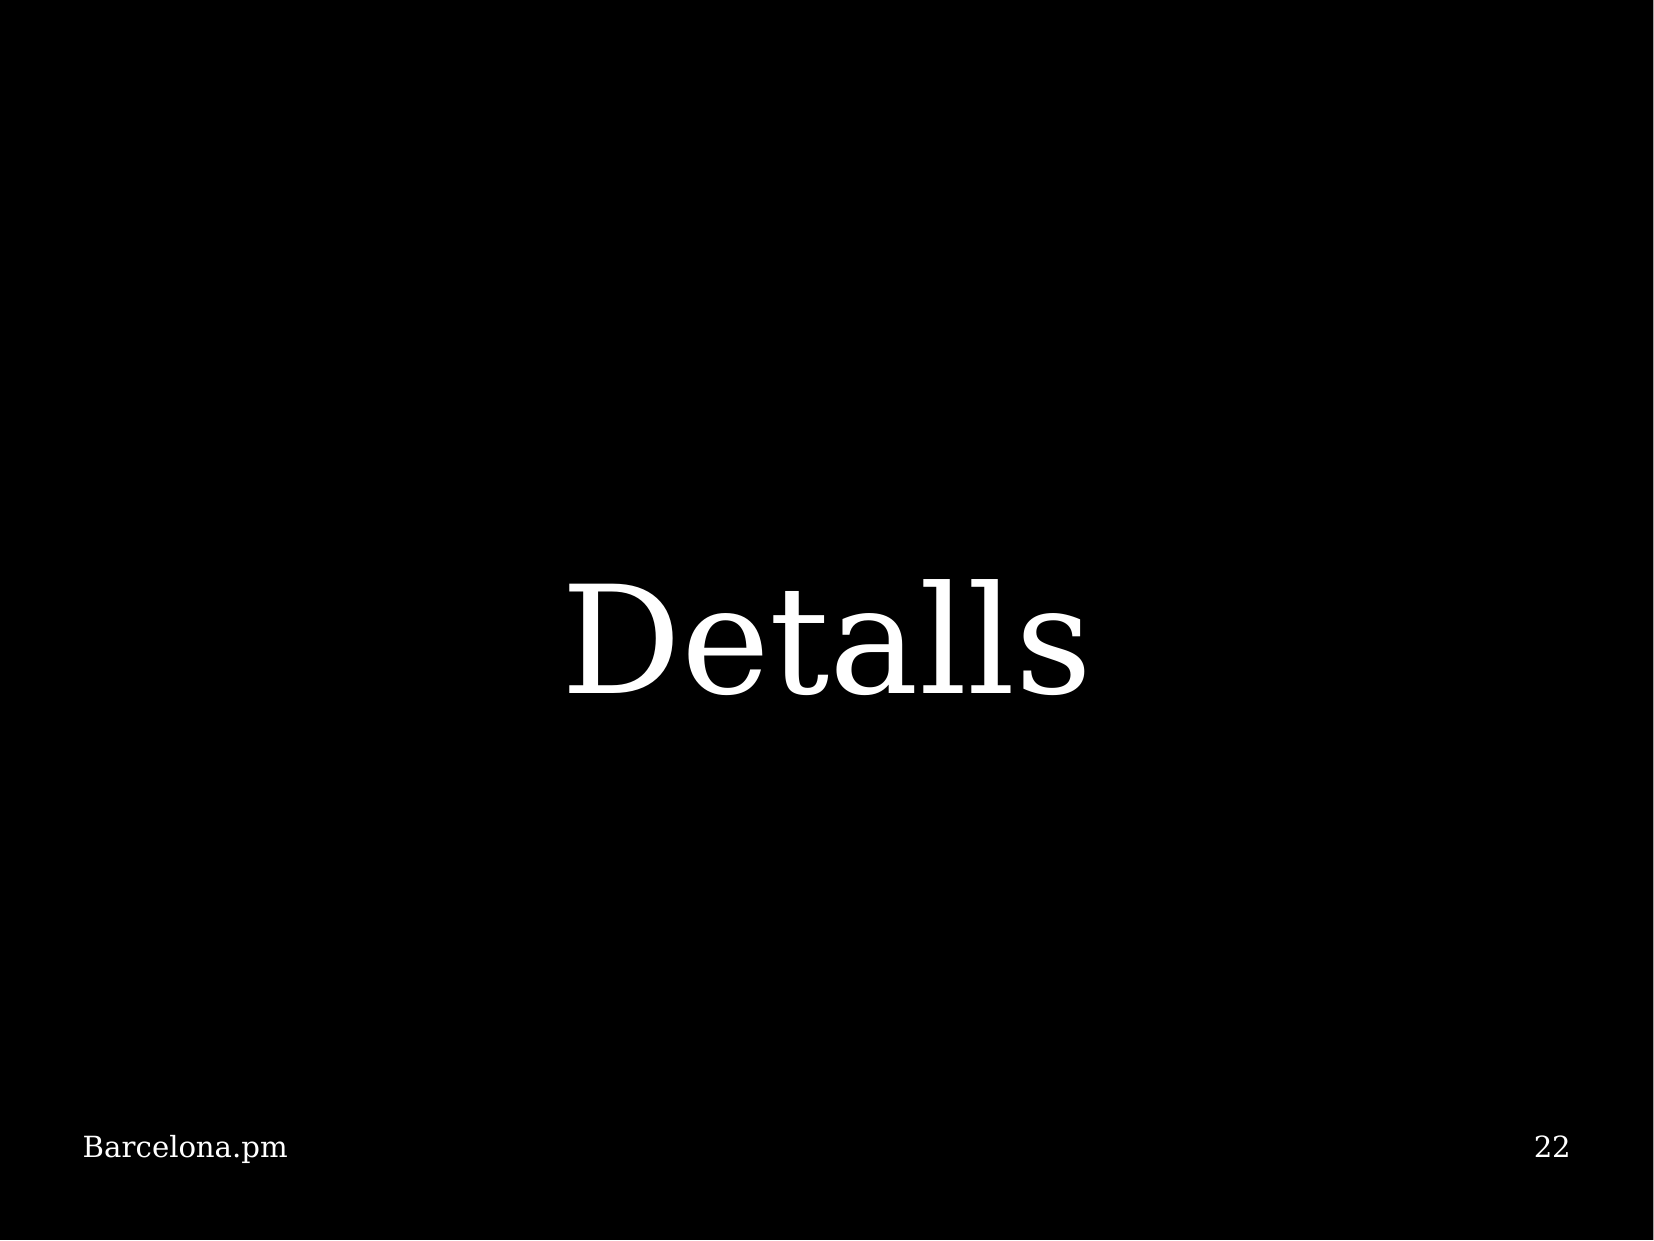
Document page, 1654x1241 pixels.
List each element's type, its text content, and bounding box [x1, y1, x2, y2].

title Detalls [82, 116, 1571, 1124]
